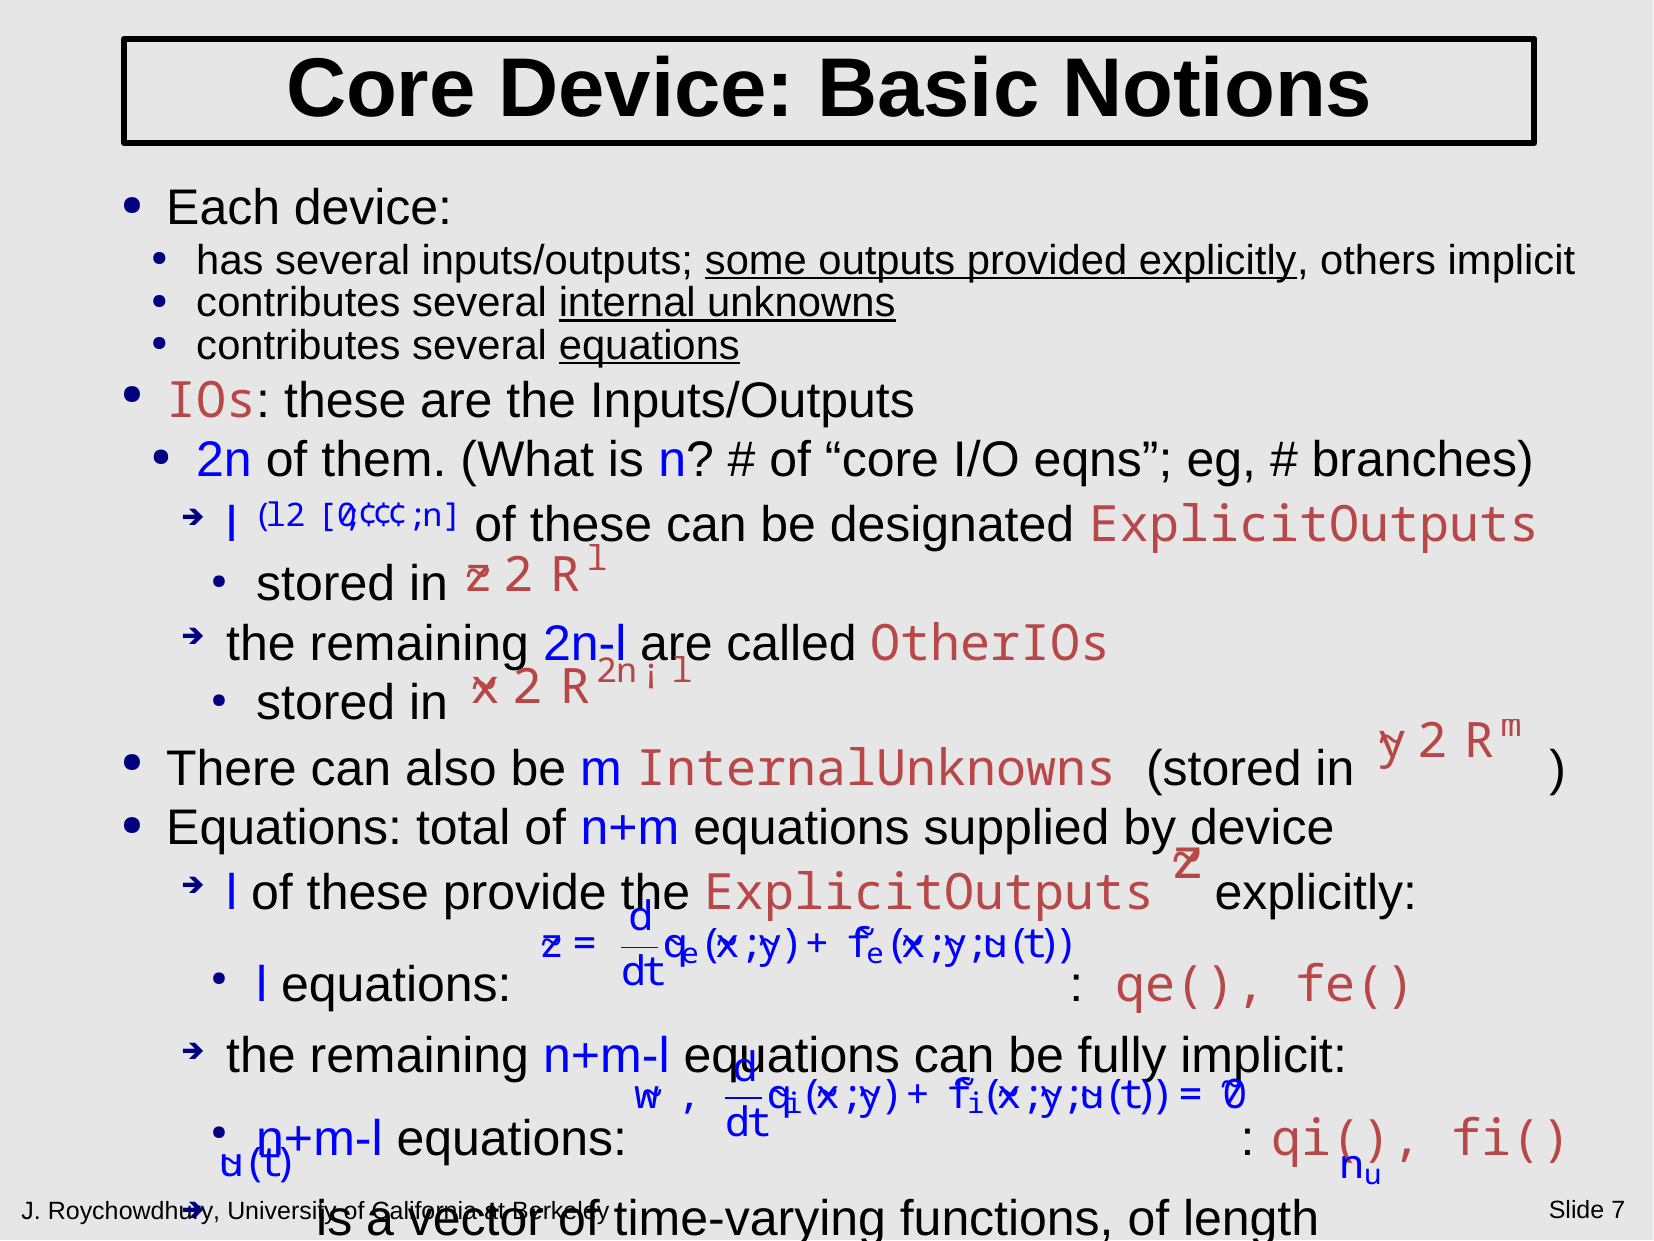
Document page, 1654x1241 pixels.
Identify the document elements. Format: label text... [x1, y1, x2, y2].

picture [214, 1140, 294, 1190]
title Core Device: Basic Notions [124, 38, 1535, 144]
picture [1335, 1155, 1390, 1188]
picture [459, 543, 611, 597]
picture [1369, 719, 1545, 773]
picture [535, 899, 1074, 989]
picture [465, 655, 696, 710]
list Each device: has several inputs/outputs; some outputs provided explicitly, others implicit contributes several internal unknowns contributes several equations IOs: these are the Inputs/Outputs 2n of them. (What is n? # of “core I/O eqns”; eg, # branches) l of these can be designated ExplicitOutputs stored in the remaining 2n-l are called OtherIOs stored in There can also be m InternalUnknowns (stored in ) Equations: total of n+m equations supplied by device l of these provide the ExplicitOutputs explicitly: l equations: : qe(), fe() the remaining n+m-l equations can be fully implicit: n+m-l equations: : qi(), fi() is a vector of time-varying functions, of length [91, 184, 1593, 1195]
picture [249, 498, 467, 538]
picture [631, 1049, 1253, 1140]
picture [1163, 833, 1217, 885]
